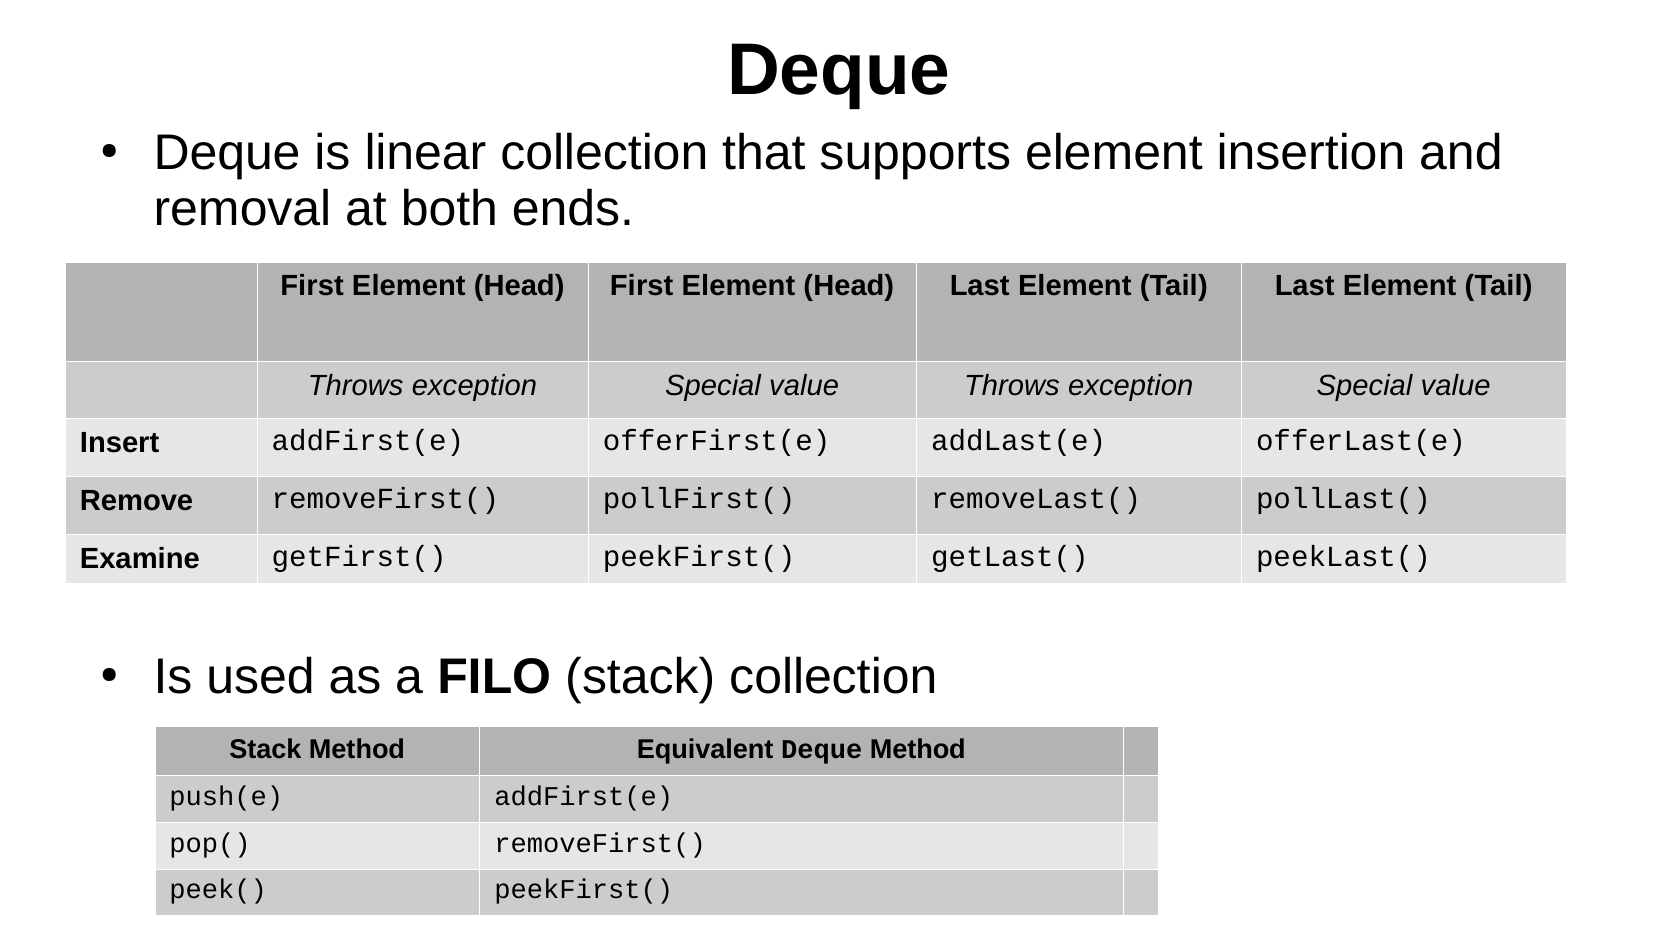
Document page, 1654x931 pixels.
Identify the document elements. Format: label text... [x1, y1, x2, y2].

table_cell offerFirst(e) [589, 419, 916, 476]
table_cell peekFirst() [589, 535, 916, 583]
table_cell addLast(e) [917, 419, 1241, 476]
table_cell Insert [66, 419, 257, 476]
table_cell addFirst(e) [258, 419, 588, 476]
table_cell peekLast() [1242, 535, 1566, 583]
table_header First Element (Head) [258, 263, 588, 361]
table_header [1124, 727, 1158, 775]
table_cell push(e) [156, 776, 479, 822]
table_cell pop() [156, 823, 479, 869]
title Deque [94, 14, 1583, 125]
table_cell [1124, 776, 1158, 822]
table_cell addFirst(e) [480, 776, 1123, 822]
table_header Equivalent Deque Method [480, 727, 1123, 775]
table_cell Special value [589, 362, 916, 418]
table_cell peekFirst() [480, 870, 1123, 915]
table_header Last Element (Tail) [917, 263, 1241, 361]
table_cell Special value [1242, 362, 1566, 418]
table_cell [1124, 870, 1158, 915]
list Deque is linear collection that supports element insertion and removal at both ends. Is used as a FILO (stack) collection [82, 124, 1538, 262]
table_cell pollFirst() [589, 477, 916, 534]
table_cell removeLast() [917, 477, 1241, 534]
table_header [66, 263, 257, 361]
table_cell peek() [156, 870, 479, 915]
table_cell getFirst() [258, 535, 588, 583]
table_cell offerLast(e) [1242, 419, 1566, 476]
table_cell Throws exception [258, 362, 588, 418]
table_cell getLast() [917, 535, 1241, 583]
table_cell removeFirst() [480, 823, 1123, 869]
table_header Last Element (Tail) [1242, 263, 1566, 361]
table_cell Examine [66, 535, 257, 583]
table_header First Element (Head) [589, 263, 916, 361]
table_cell Throws exception [917, 362, 1241, 418]
table_cell removeFirst() [258, 477, 588, 534]
list Deque is linear collection that supports element insertion and removal at both ends. Is used as a FILO (stack) collection [82, 584, 1538, 725]
table_cell pollLast() [1242, 477, 1566, 534]
table_cell [66, 362, 257, 418]
table_cell Remove [66, 477, 257, 534]
table_header Stack Method [156, 727, 479, 775]
table_cell [1124, 823, 1158, 869]
